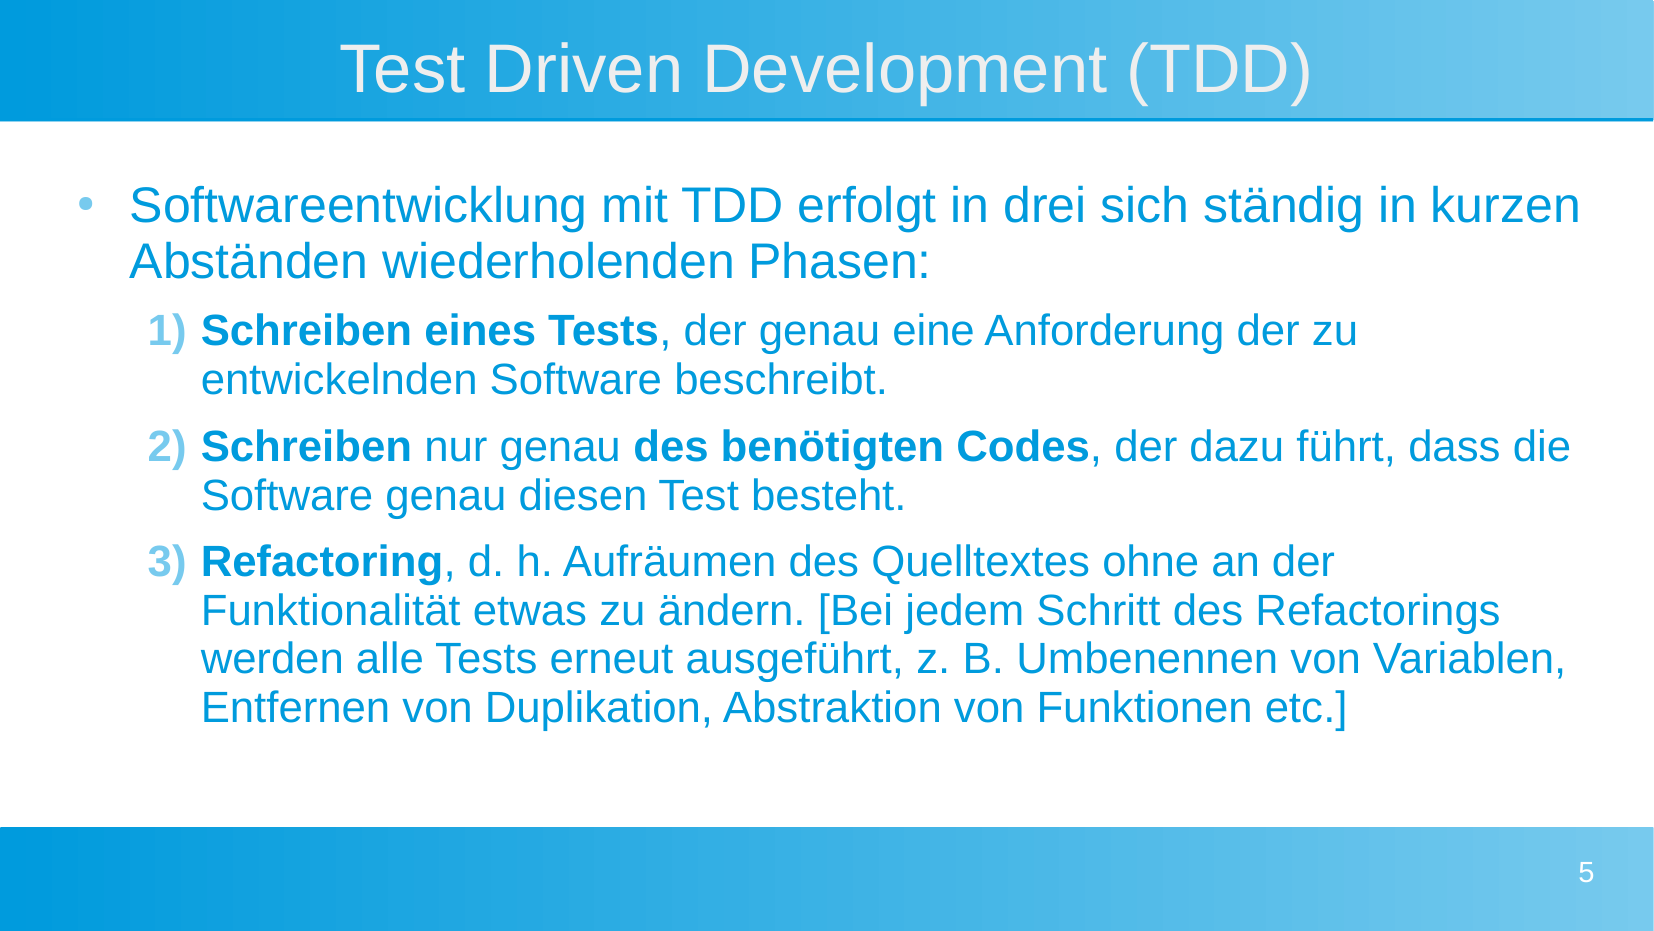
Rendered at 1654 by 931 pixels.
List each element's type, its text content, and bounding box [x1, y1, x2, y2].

title Test Driven Development (TDD) [59, 29, 1595, 108]
list Softwareentwicklung mit TDD erfolgt in drei sich ständig in kurzen Abständen wiederholenden Phasen: Schreiben eines Tests, der genau eine Anforderung der zu entwickelnden Software beschreibt. Schreiben nur genau des benötigten Codes, der dazu führt, dass die Software genau diesen Test besteht. Refactoring, d. h. Aufräumen des Quelltextes ohne an der Funktionalität etwas zu ändern. [Bei jedem Schritt des Refactorings werden alle Tests erneut ausgeführt, z. B. Umbenennen von Variablen, Entfernen von Duplikation, Abstraktion von Funktionen etc.] [59, 177, 1595, 768]
